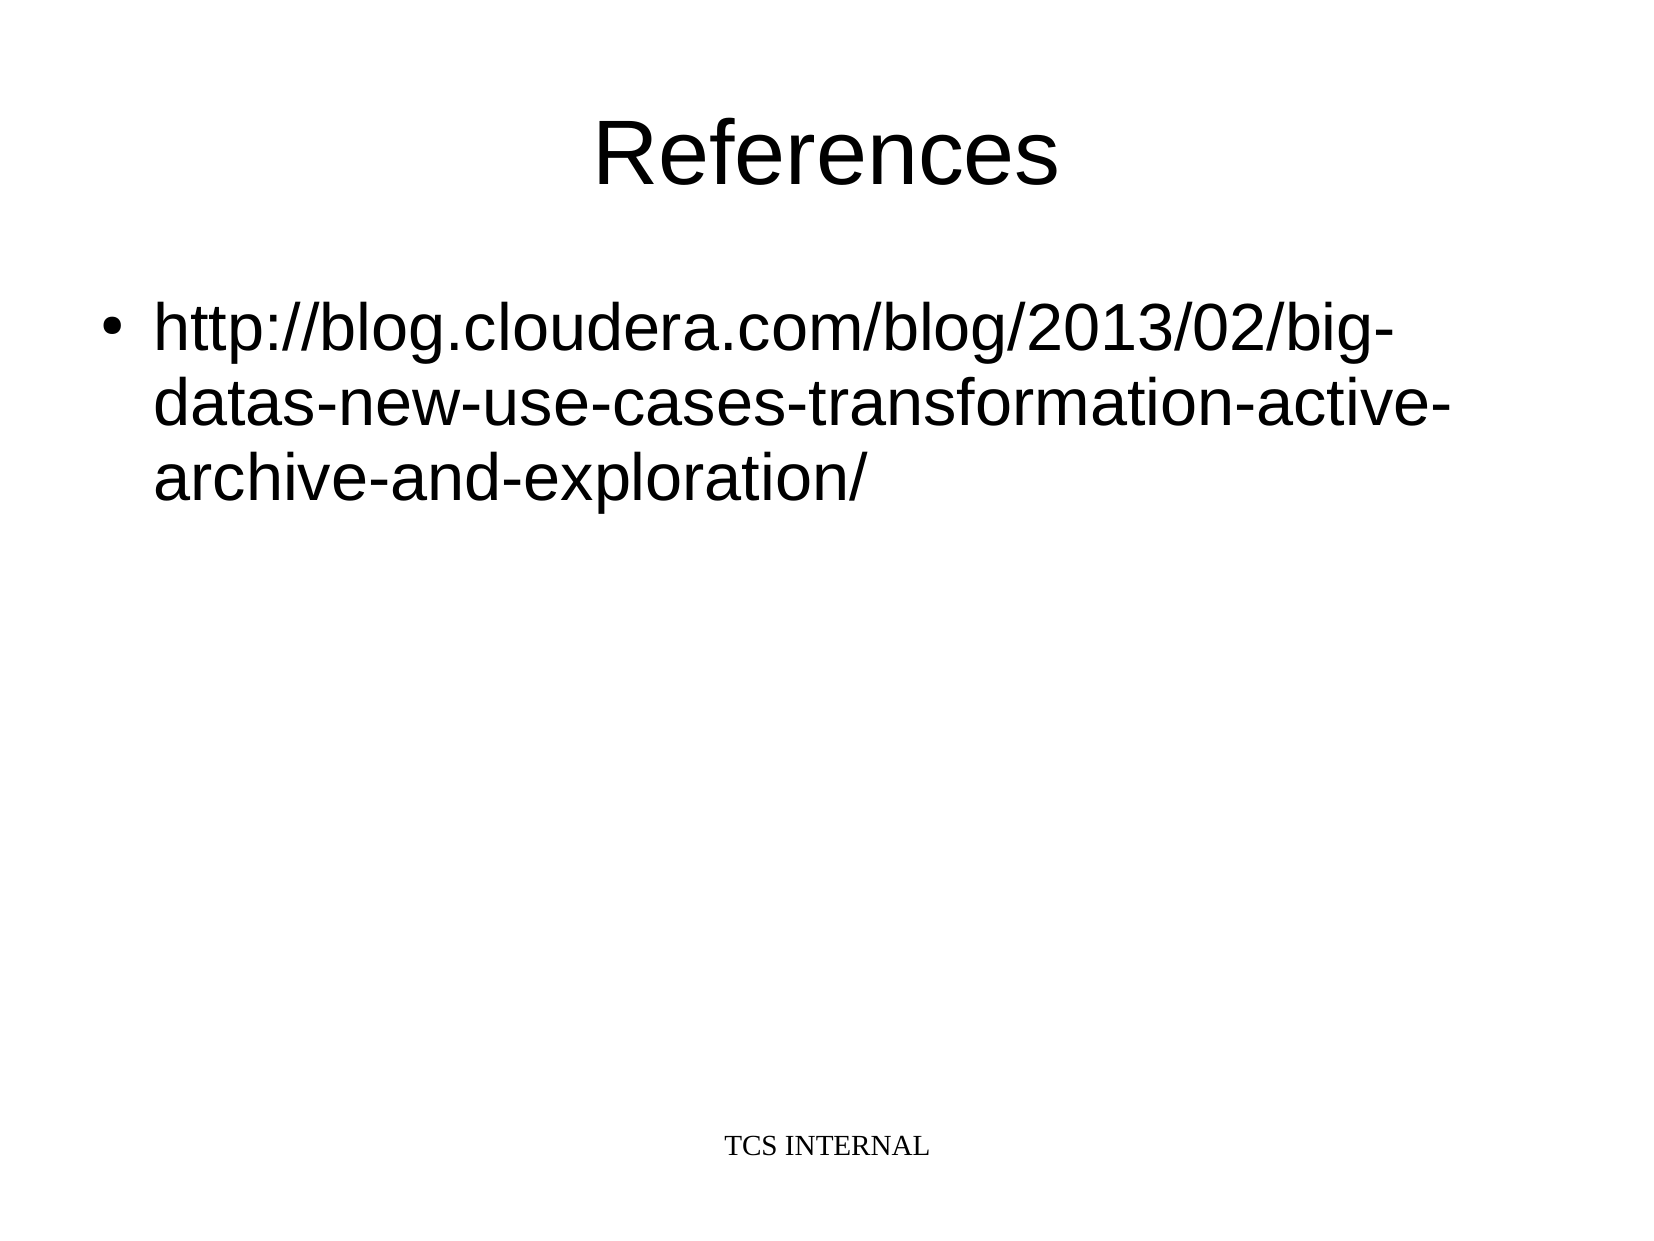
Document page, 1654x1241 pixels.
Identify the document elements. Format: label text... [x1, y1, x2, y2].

list http://blog.cloudera.com/blog/2013/02/big-datas-new-use-cases-transformation-active-archive-and-exploration/ [82, 290, 1571, 1109]
title References [82, 49, 1571, 257]
